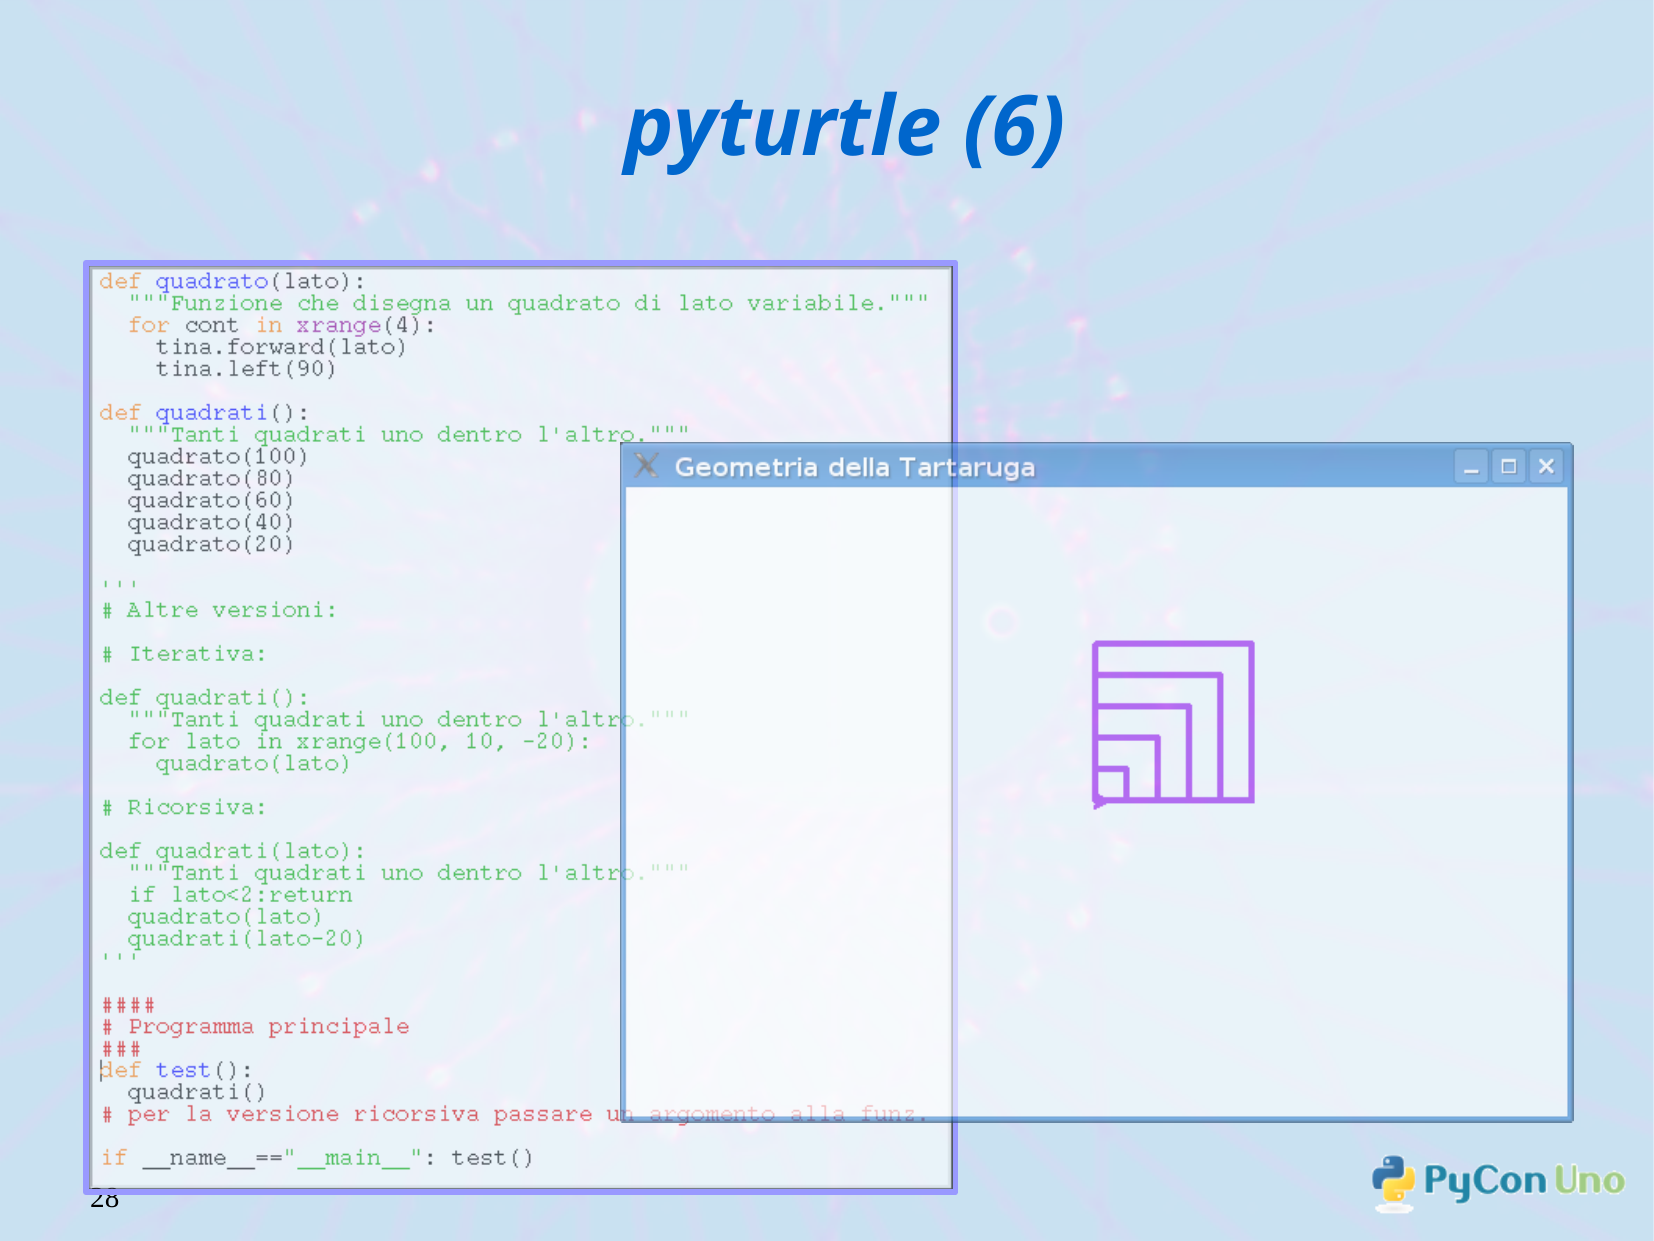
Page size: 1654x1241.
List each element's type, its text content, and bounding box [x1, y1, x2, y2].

title pyturtle (6) [139, 19, 1552, 227]
picture [0, 0, 1654, 1241]
